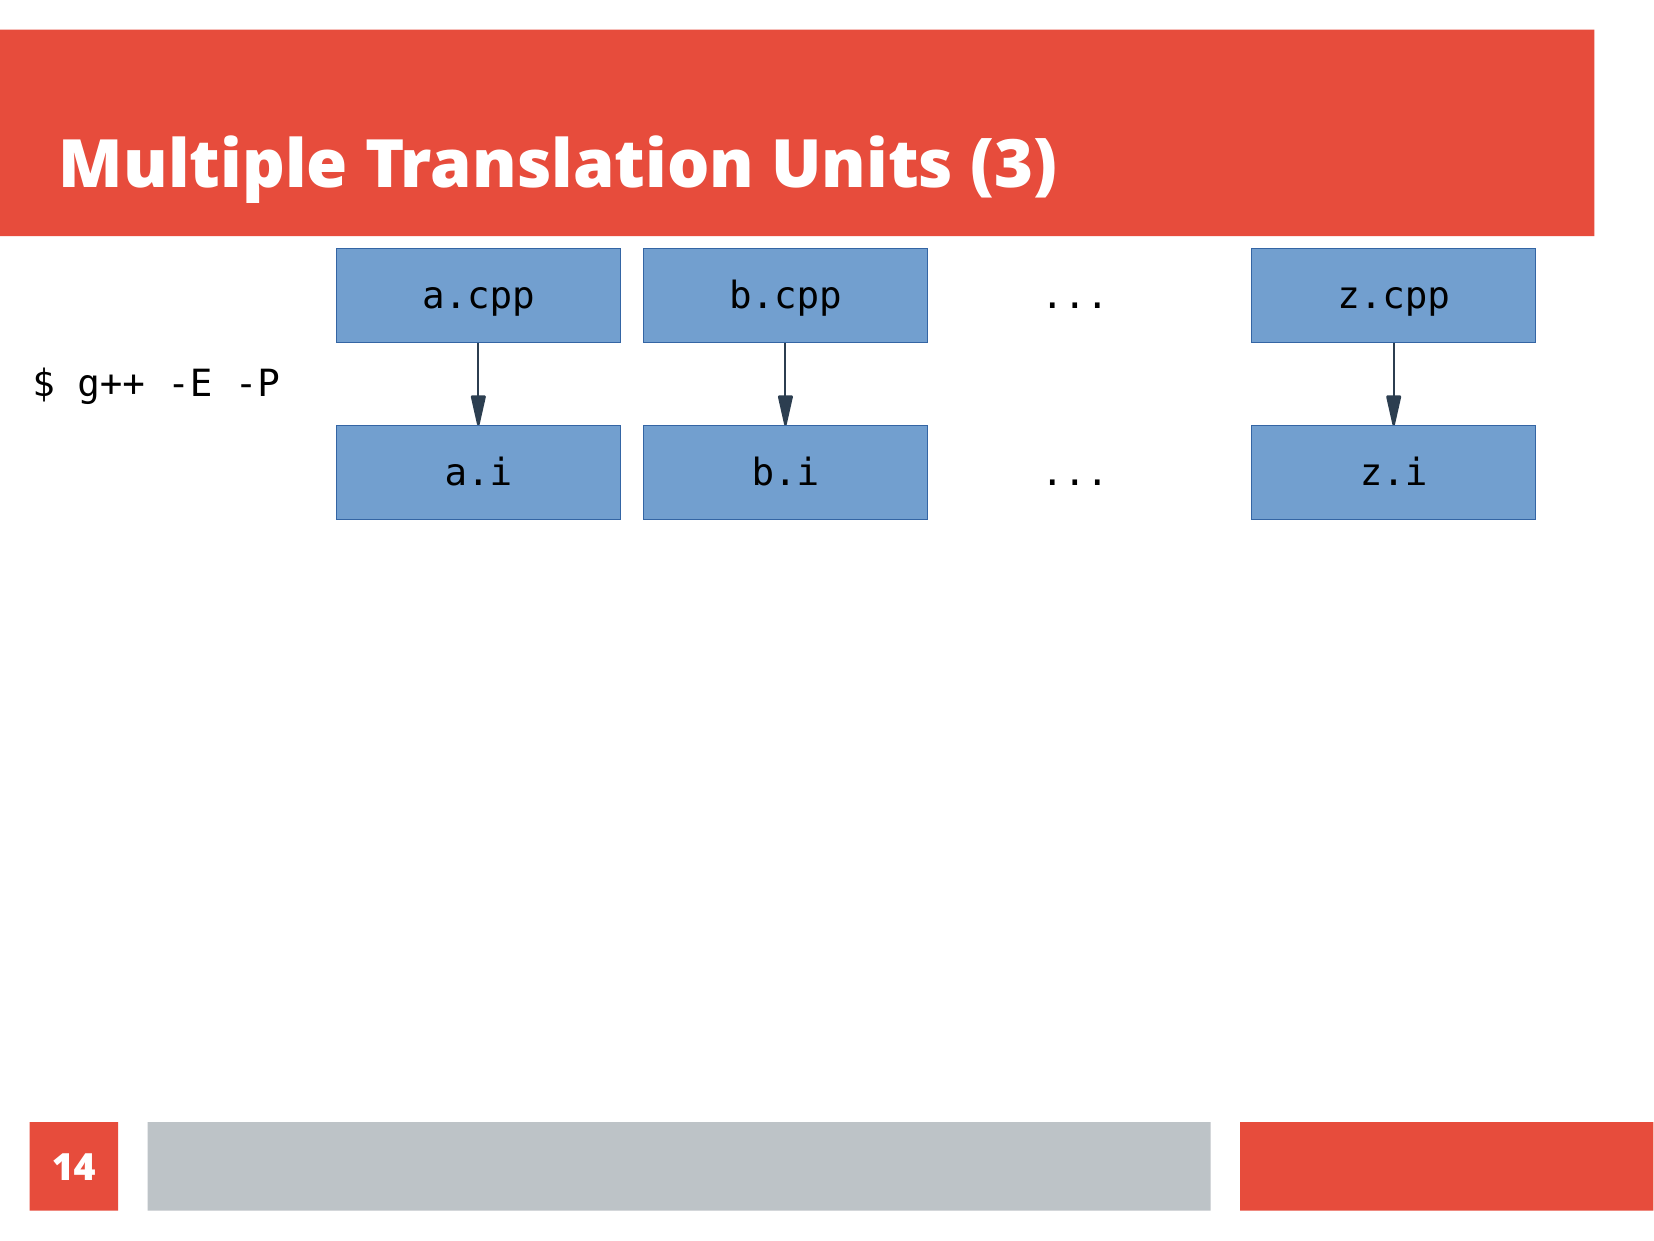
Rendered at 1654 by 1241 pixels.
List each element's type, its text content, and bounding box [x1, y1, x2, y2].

text_box b.cpp [643, 248, 928, 343]
text_box z.i [1251, 425, 1536, 520]
text_box $ g++ -E -P [17, 330, 302, 438]
text_box ... [933, 425, 1217, 520]
text_box ... [933, 248, 1217, 343]
title Multiple Translation Units (3) [59, 59, 1595, 207]
text_box z.cpp [1251, 248, 1536, 343]
text_box a.cpp [336, 248, 621, 343]
text_box a.i [336, 425, 621, 520]
text_box b.i [643, 425, 928, 520]
